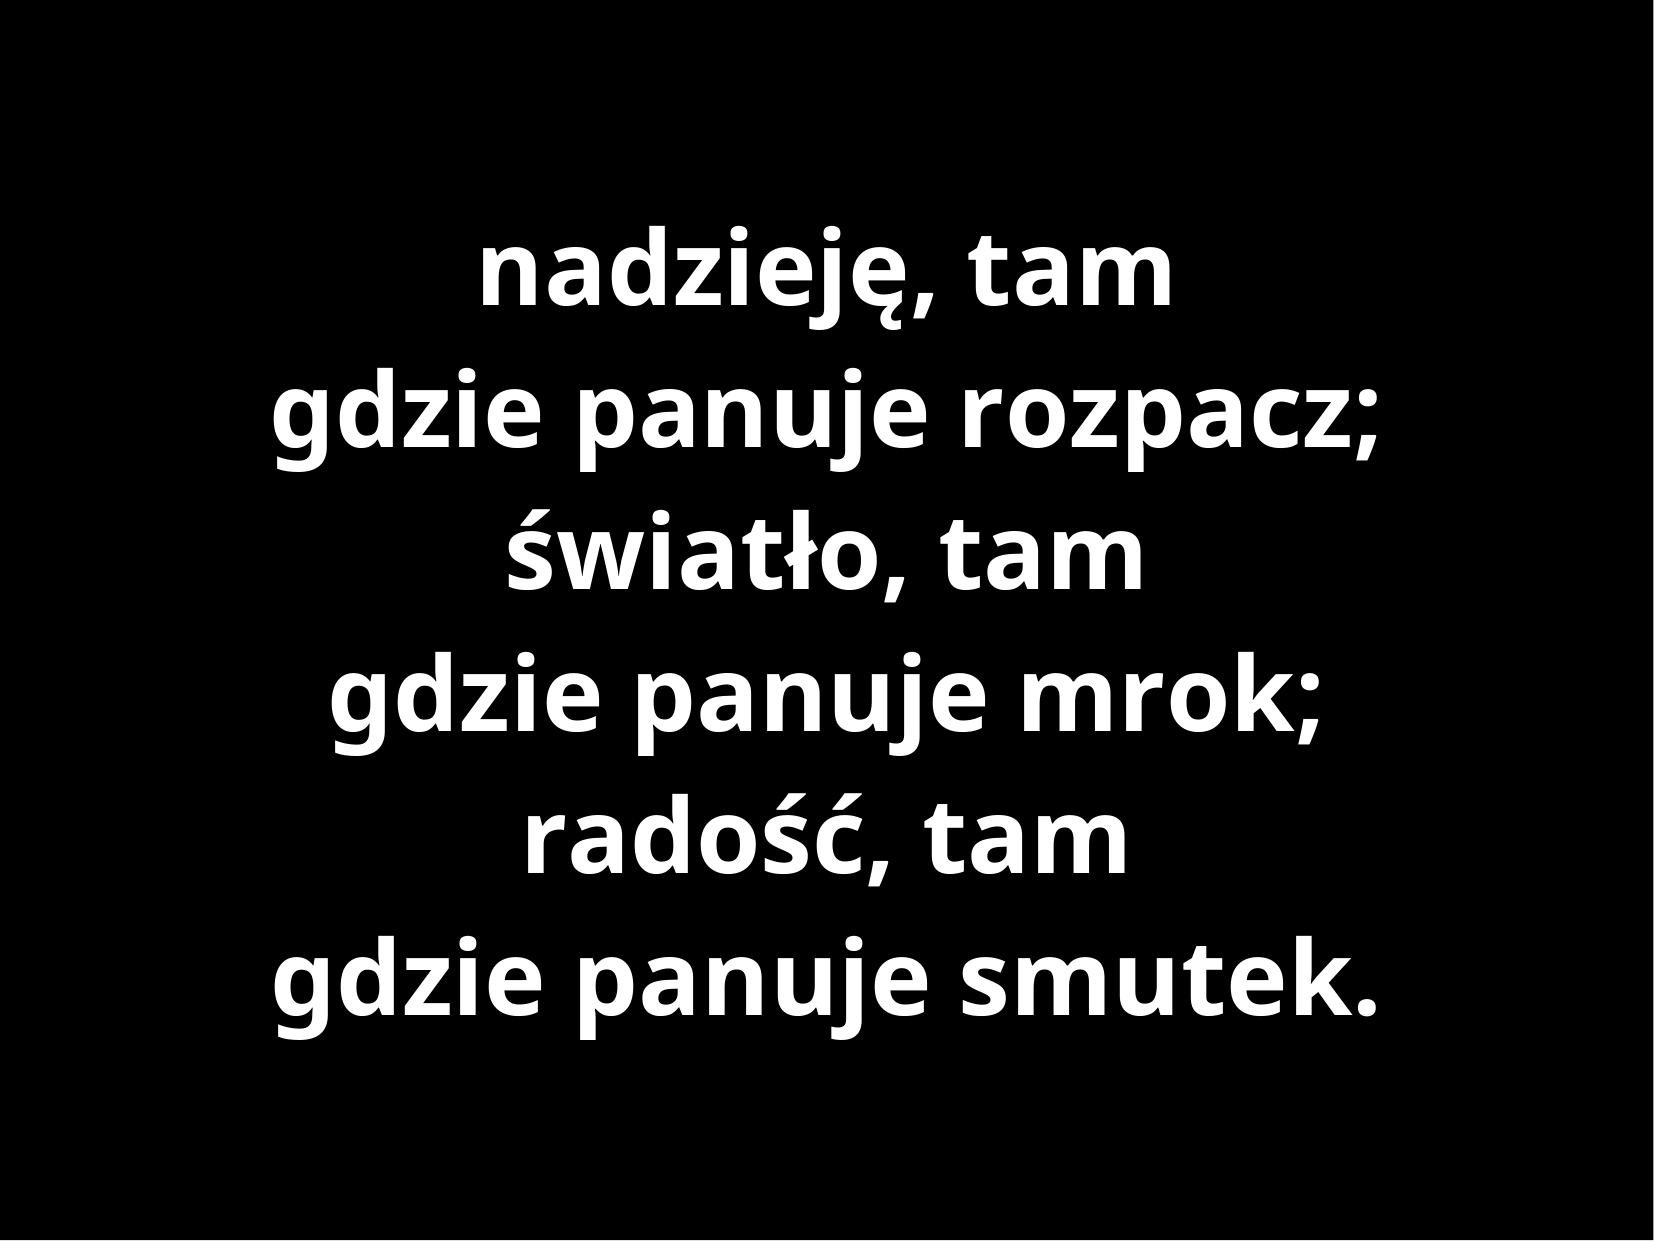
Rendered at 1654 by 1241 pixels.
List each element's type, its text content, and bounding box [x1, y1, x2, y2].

title nadzieję, tam gdzie panuje rozpacz; światło, tam gdzie panuje mrok; radość, tam gdzie panuje smutek. [0, 0, 1654, 1241]
